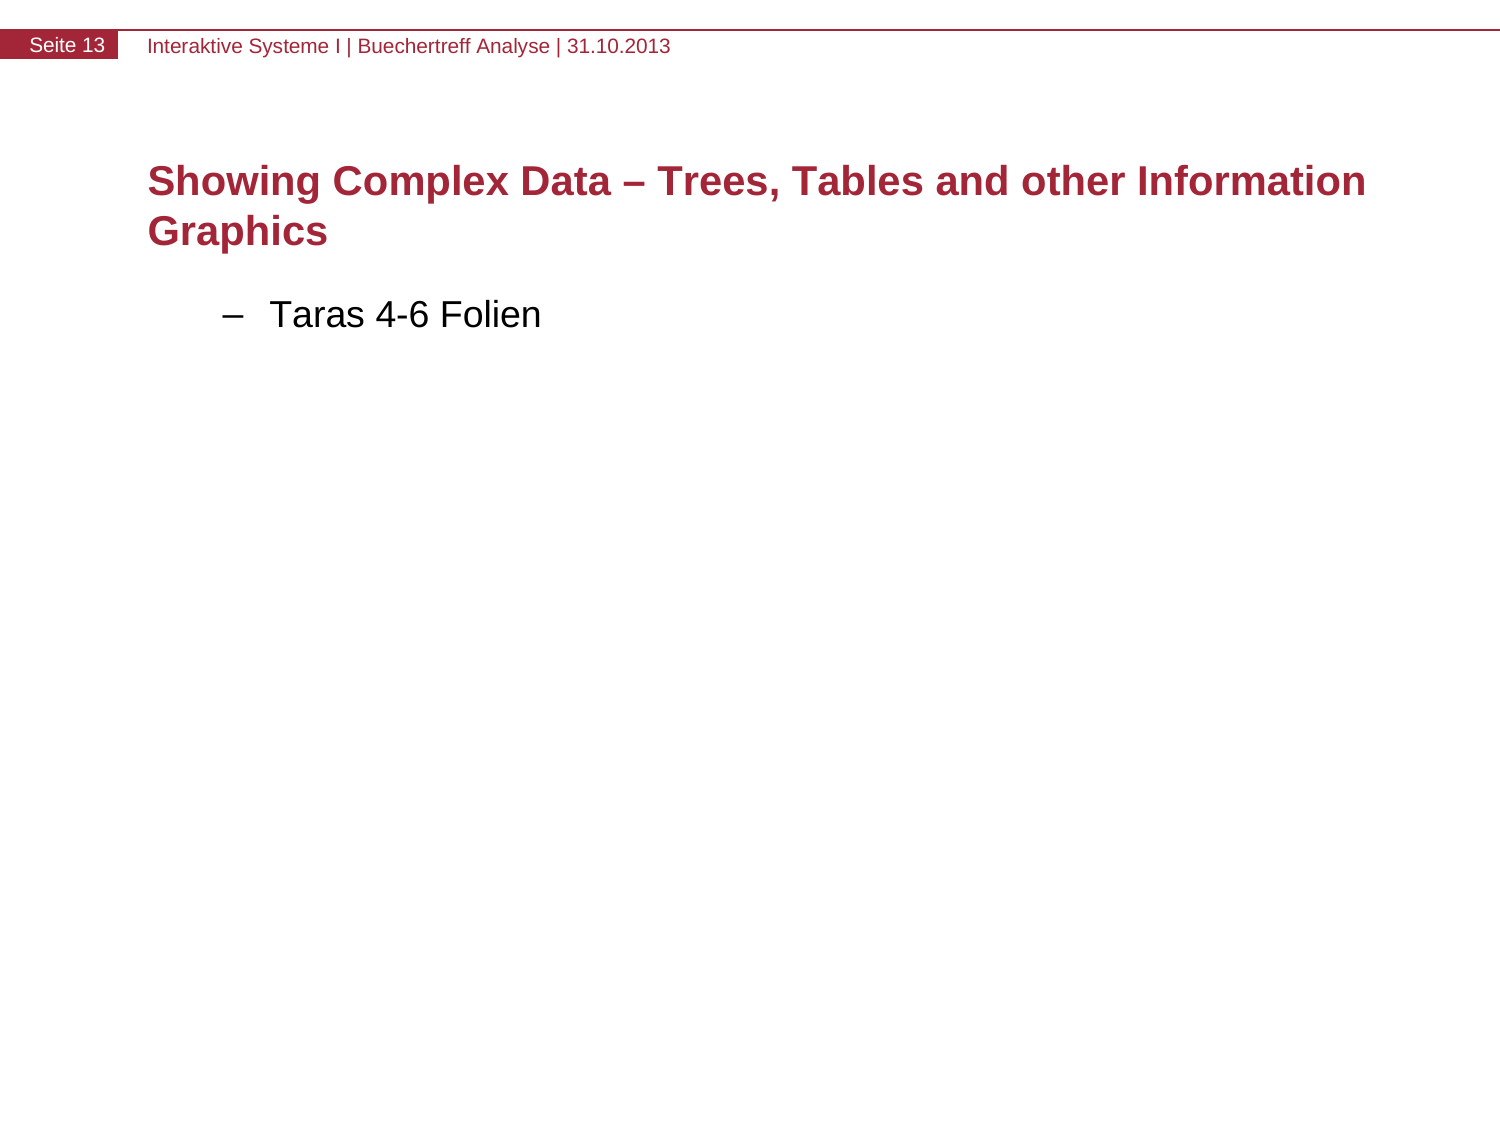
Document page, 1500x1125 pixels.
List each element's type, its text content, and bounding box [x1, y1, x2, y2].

list Taras 4-6 Folien [132, 287, 1371, 888]
title Showing Complex Data – Trees, Tables and other Information Graphics [132, 146, 1413, 262]
